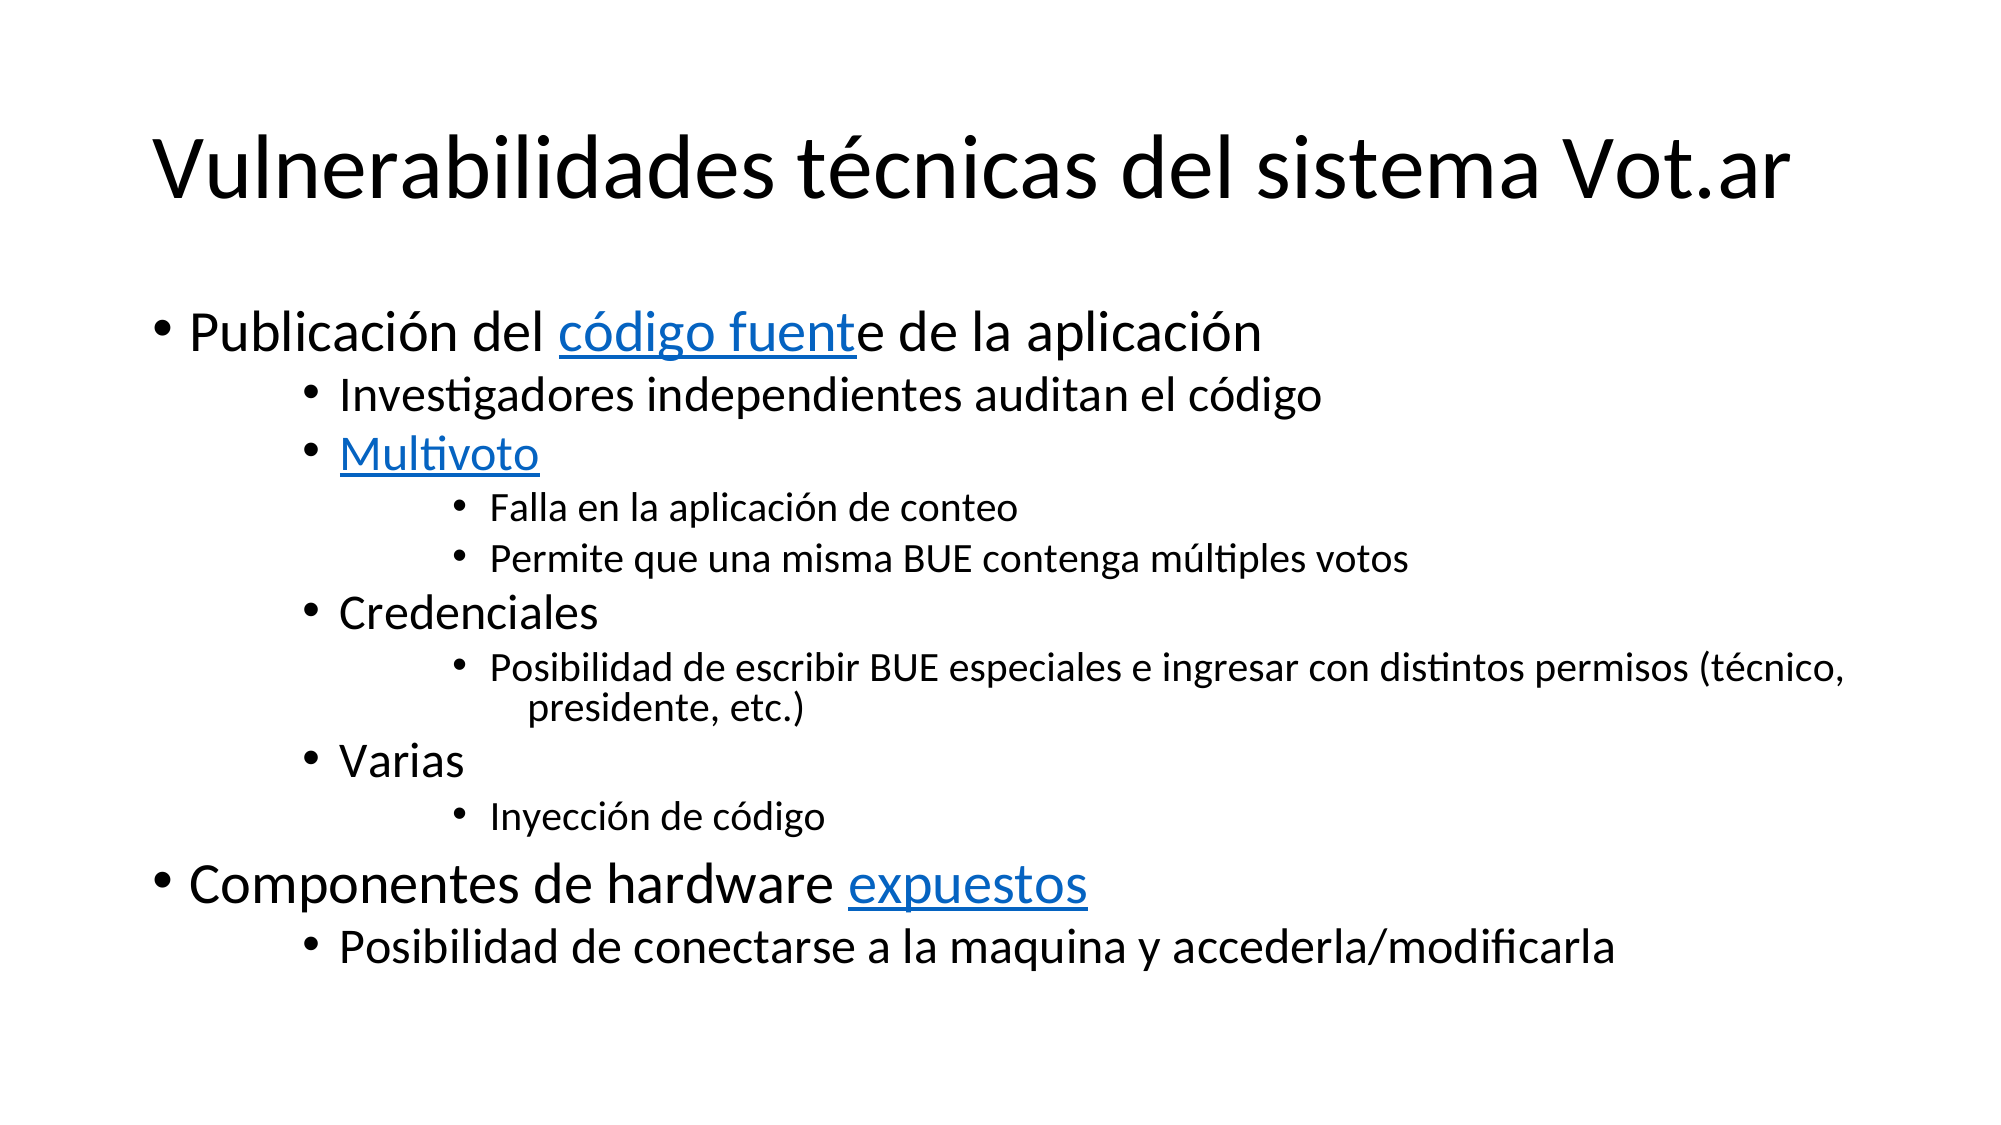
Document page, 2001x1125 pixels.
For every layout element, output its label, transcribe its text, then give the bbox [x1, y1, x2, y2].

list Publicación del código fuente de la aplicación Investigadores independientes auditan el código Multivoto Falla en la aplicación de conteo Permite que una misma BUE contenga múltiples votos Credenciales Posibilidad de escribir BUE especiales e ingresar con distintos permisos (técnico, presidente, etc.) Varias Inyección de código Componentes de hardware expuestos Posibilidad de conectarse a la maquina y accederla/modificarla [137, 299, 1863, 1014]
title Vulnerabilidades técnicas del sistema Vot.ar [137, 59, 1863, 278]
